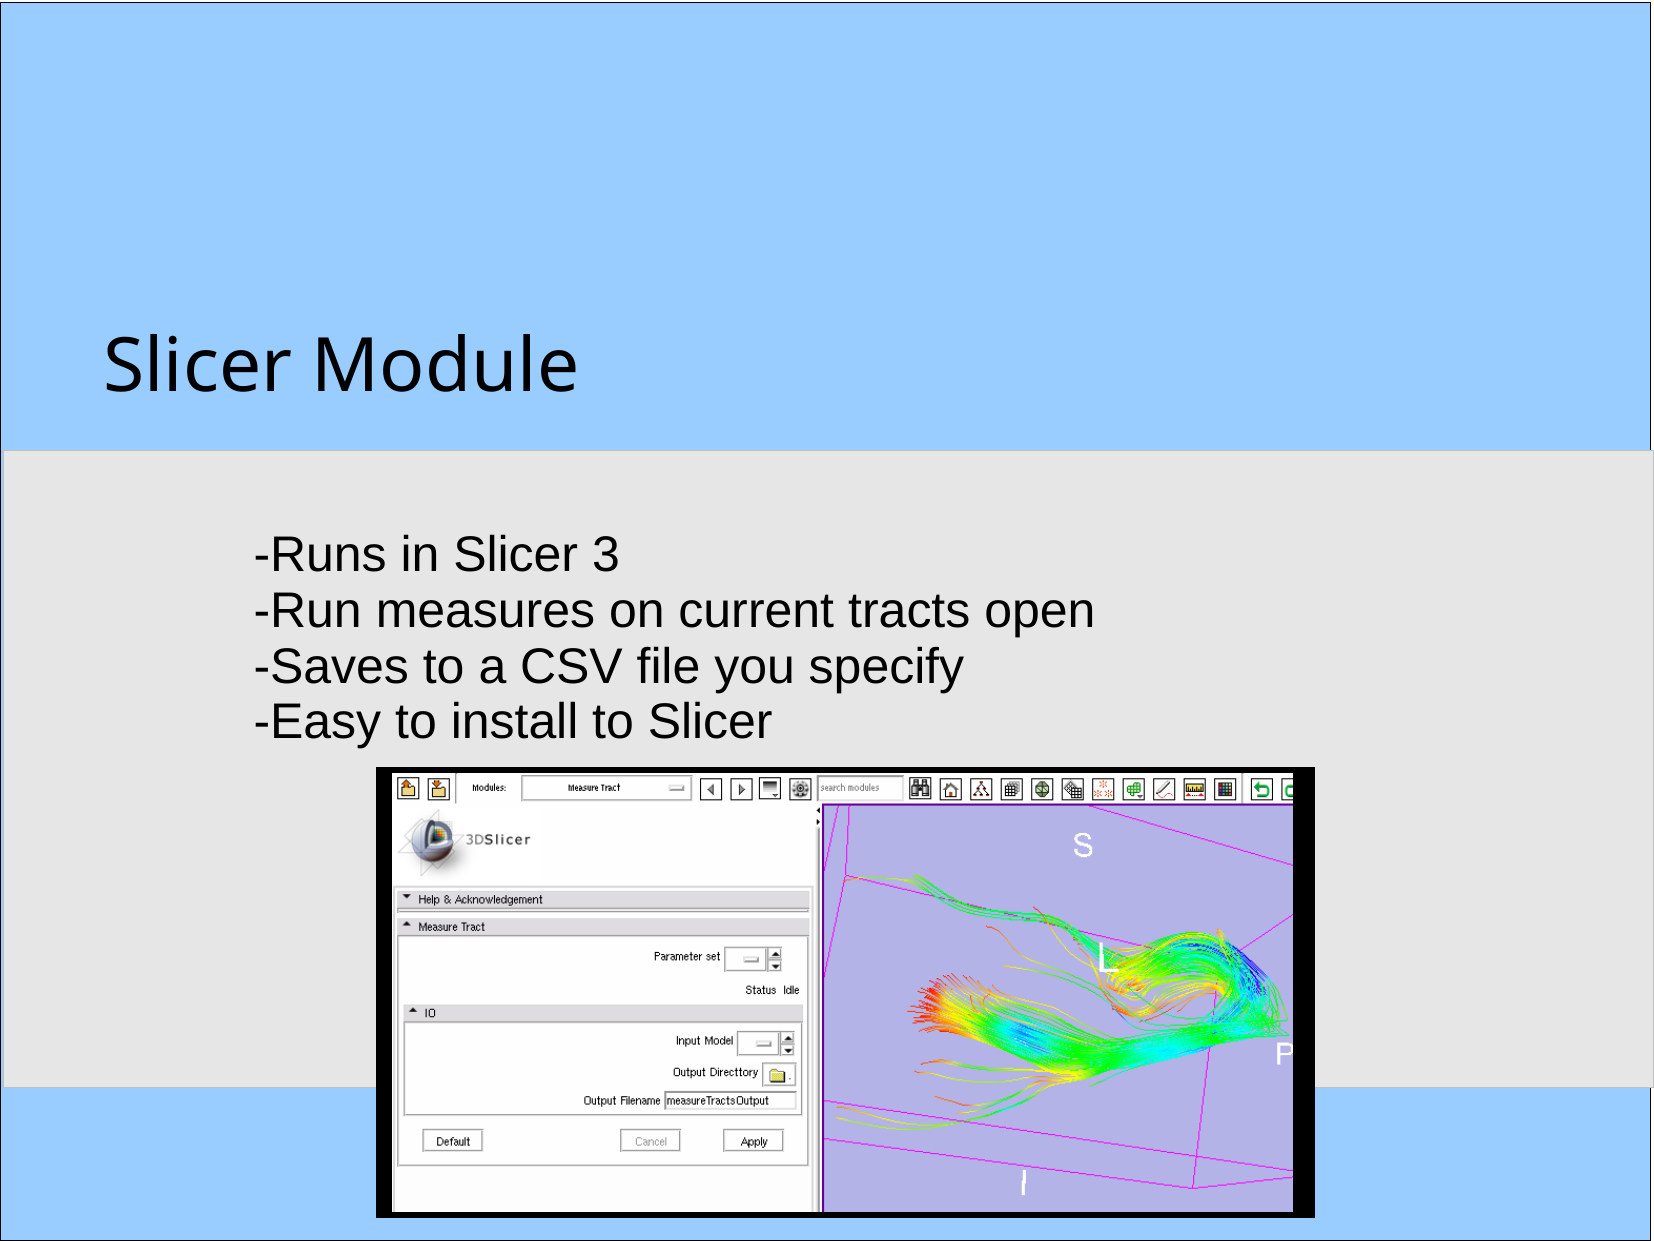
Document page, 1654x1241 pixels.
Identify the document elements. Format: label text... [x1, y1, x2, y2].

text_box -Runs in Slicer 3 -Run measures on current tracts open -Saves to a CSV file you specify -Easy to install to Slicer [238, 519, 1112, 757]
picture [392, 773, 1293, 1212]
text_box [0, 2, 1654, 1241]
text_box Slicer Module [88, 303, 609, 449]
